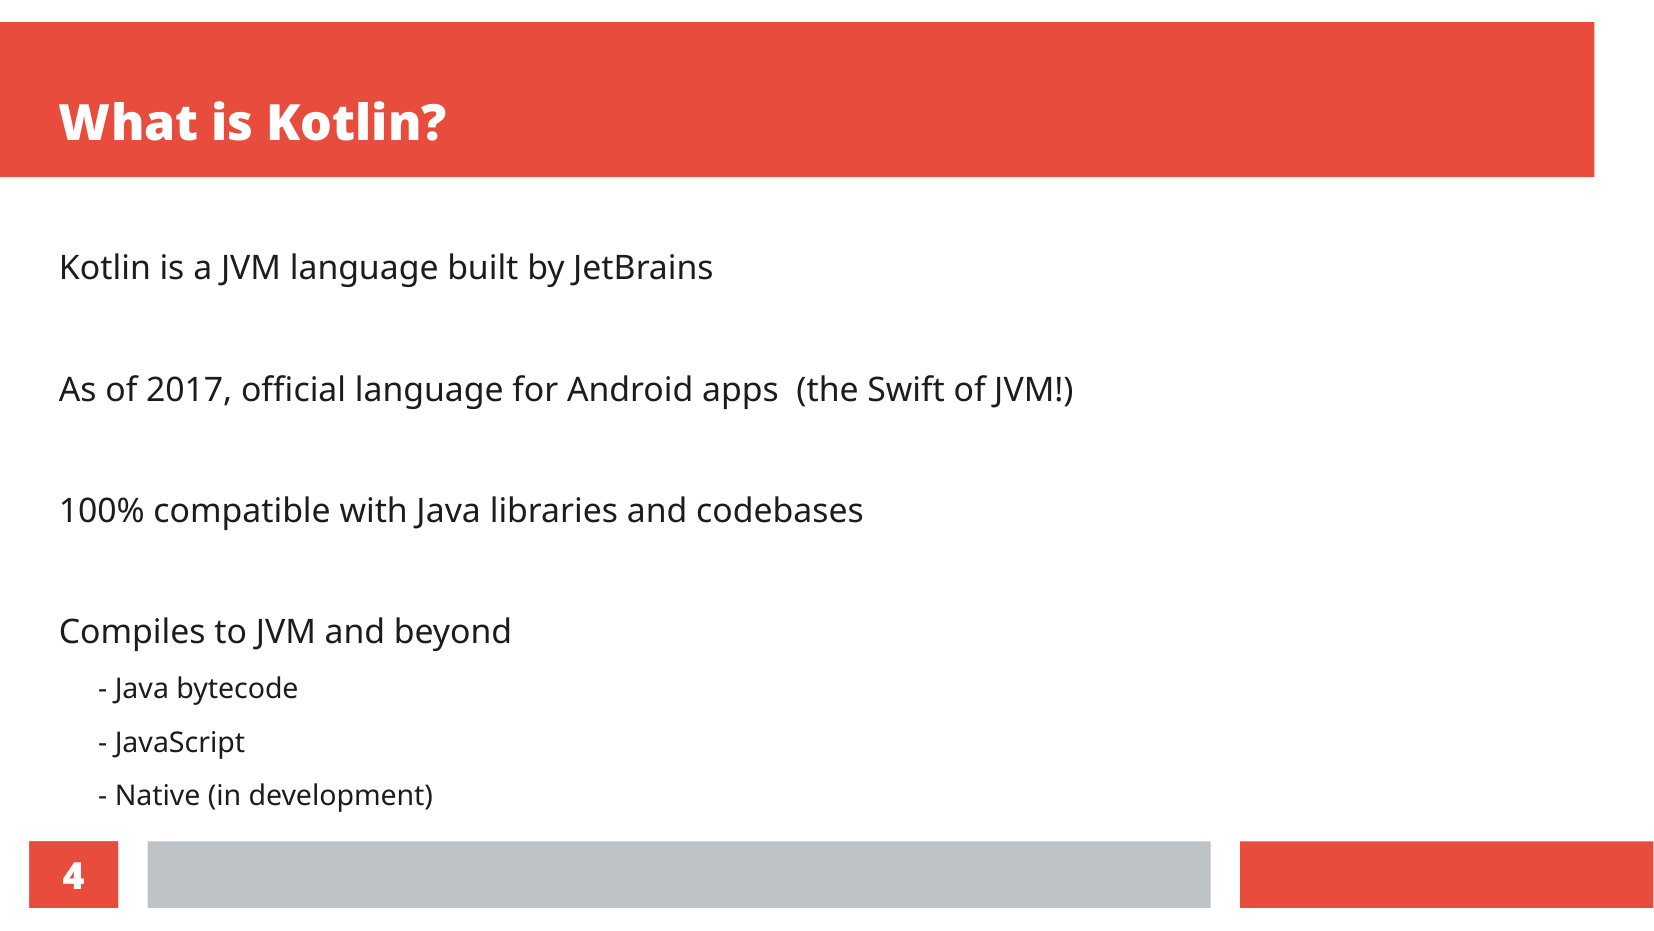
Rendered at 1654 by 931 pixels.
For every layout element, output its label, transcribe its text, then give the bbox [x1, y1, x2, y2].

title What is Kotlin? [58, 44, 1595, 155]
list Kotlin is a JVM language built by JetBrains As of 2017, official language for Android apps (the Swift of JVM!) 100% compatible with Java libraries and codebases Compiles to JVM and beyond - Java bytecode - JavaScript - Native (in development) [58, 243, 1565, 820]
